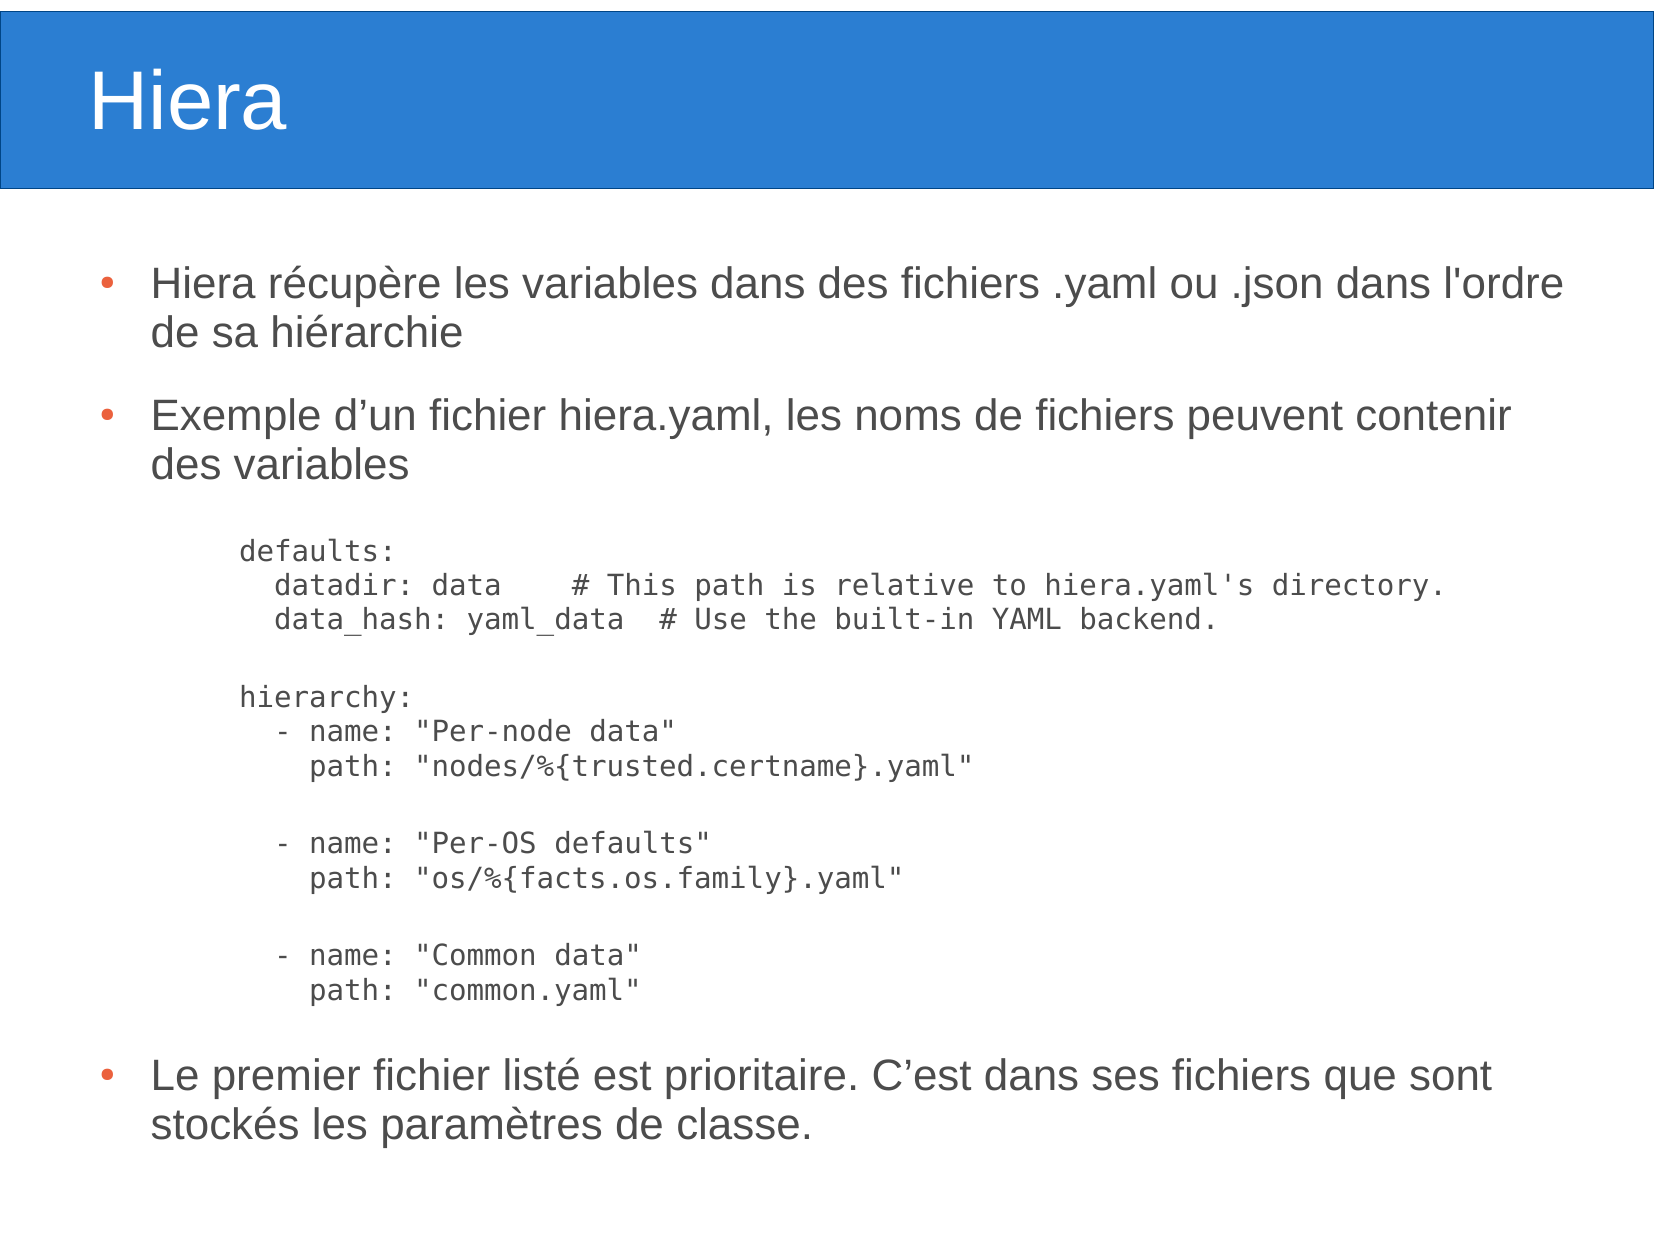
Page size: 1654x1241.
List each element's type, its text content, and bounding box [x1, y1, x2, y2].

text_box defaults: datadir: data # This path is relative to hiera.yaml's directory. data_hash: yaml_data # Use the built-in YAML backend. hierarchy: - name: "Per-node data" path: "nodes/%{trusted.certname}.yaml" - name: "Per-OS defaults" path: "os/%{facts.os.family}.yaml" - name: "Common data" path: "common.yaml" [224, 500, 1512, 1015]
title Hiera [0, 11, 1654, 189]
list Hiera récupère les variables dans des fichiers .yaml ou .json dans l'ordre de sa hiérarchie Exemple d’un fichier hiera.yaml, les noms de fichiers peuvent contenir des variables Le premier fichier listé est prioritaire. C’est dans ses fichiers que sont stockés les paramètres de classe. [82, 153, 1583, 1158]
